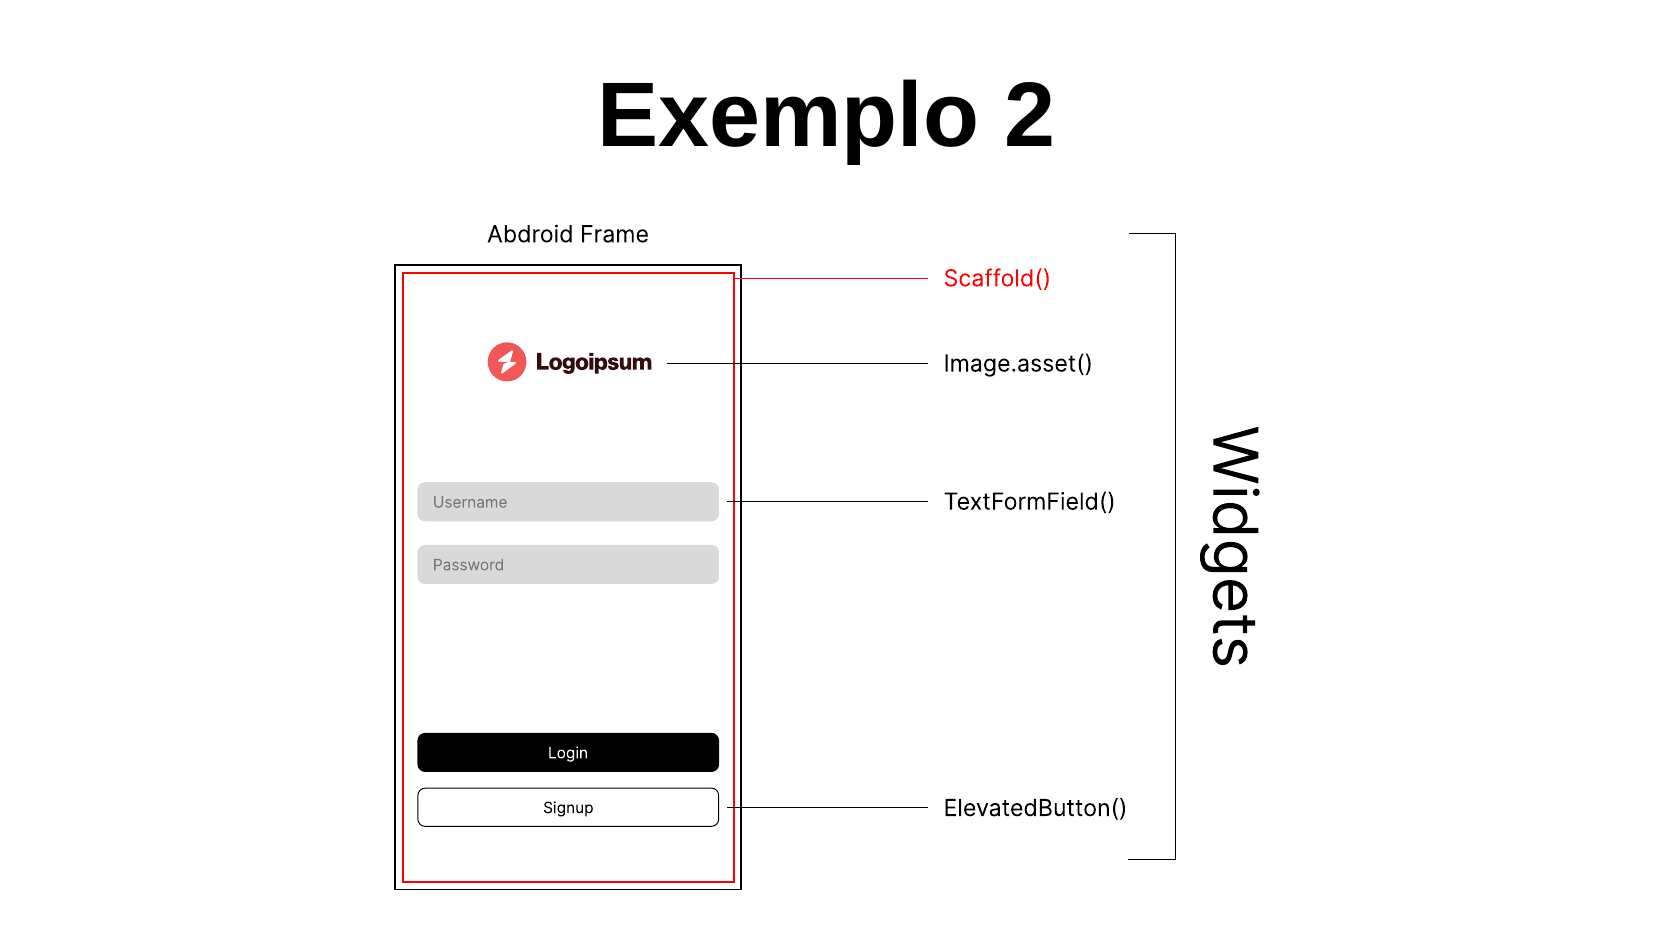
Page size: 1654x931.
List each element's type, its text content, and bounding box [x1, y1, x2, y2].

picture [355, 180, 1313, 931]
title Exemplo 2 [82, 37, 1571, 193]
